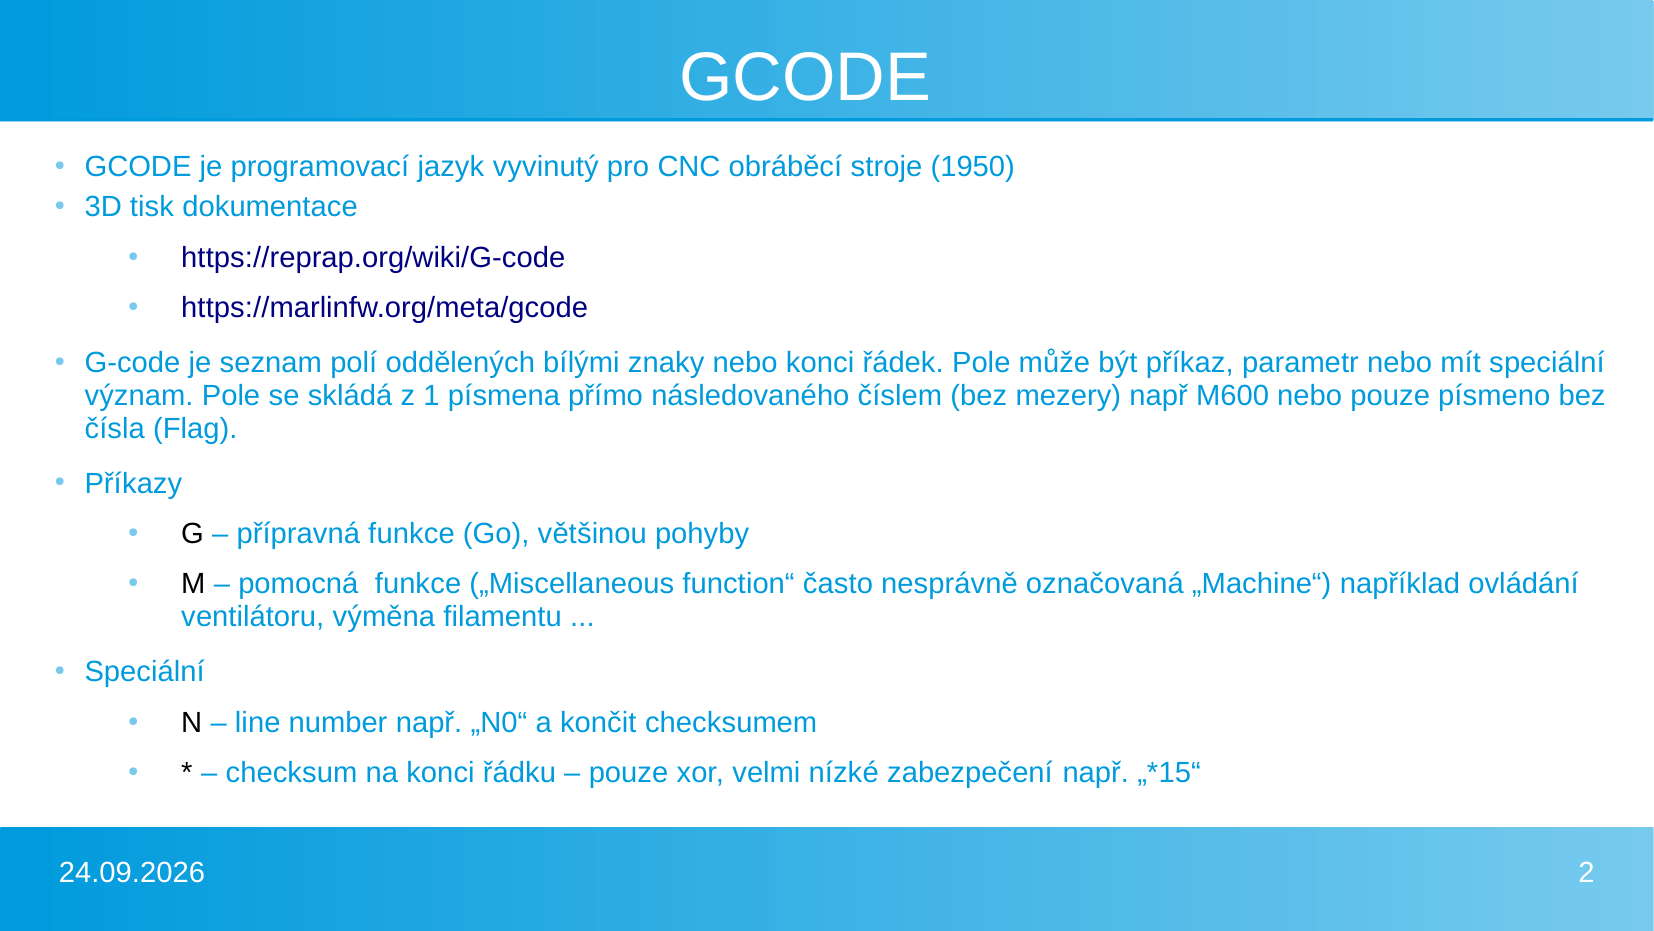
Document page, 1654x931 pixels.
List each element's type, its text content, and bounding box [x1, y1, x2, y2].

title GCODE [37, 37, 1573, 116]
list GCODE je programovací jazyk vyvinutý pro CNC obráběcí stroje (1950) 3D tisk dokumentace https://reprap.org/wiki/G-code https://marlinfw.org/meta/gcode G-code je seznam polí oddělených bílými znaky nebo konci řádek. Pole může být příkaz, parametr nebo mít speciální význam. Pole se skládá z 1 písmena přímo následovaného číslem (bez mezery) např M600 nebo pouze písmeno bez čísla (Flag). Příkazy G – přípravná funkce (Go), většinou pohyby M – pomocná funkce („Miscellaneous function“ často nesprávně označovaná „Machine“) například ovládání ventilátoru, výměna filamentu ... Speciální N – line number např. „N0“ a končit checksumem * – checksum na konci řádku – pouze xor, velmi nízké zabezpečení např. „*15“ [39, 150, 1613, 751]
